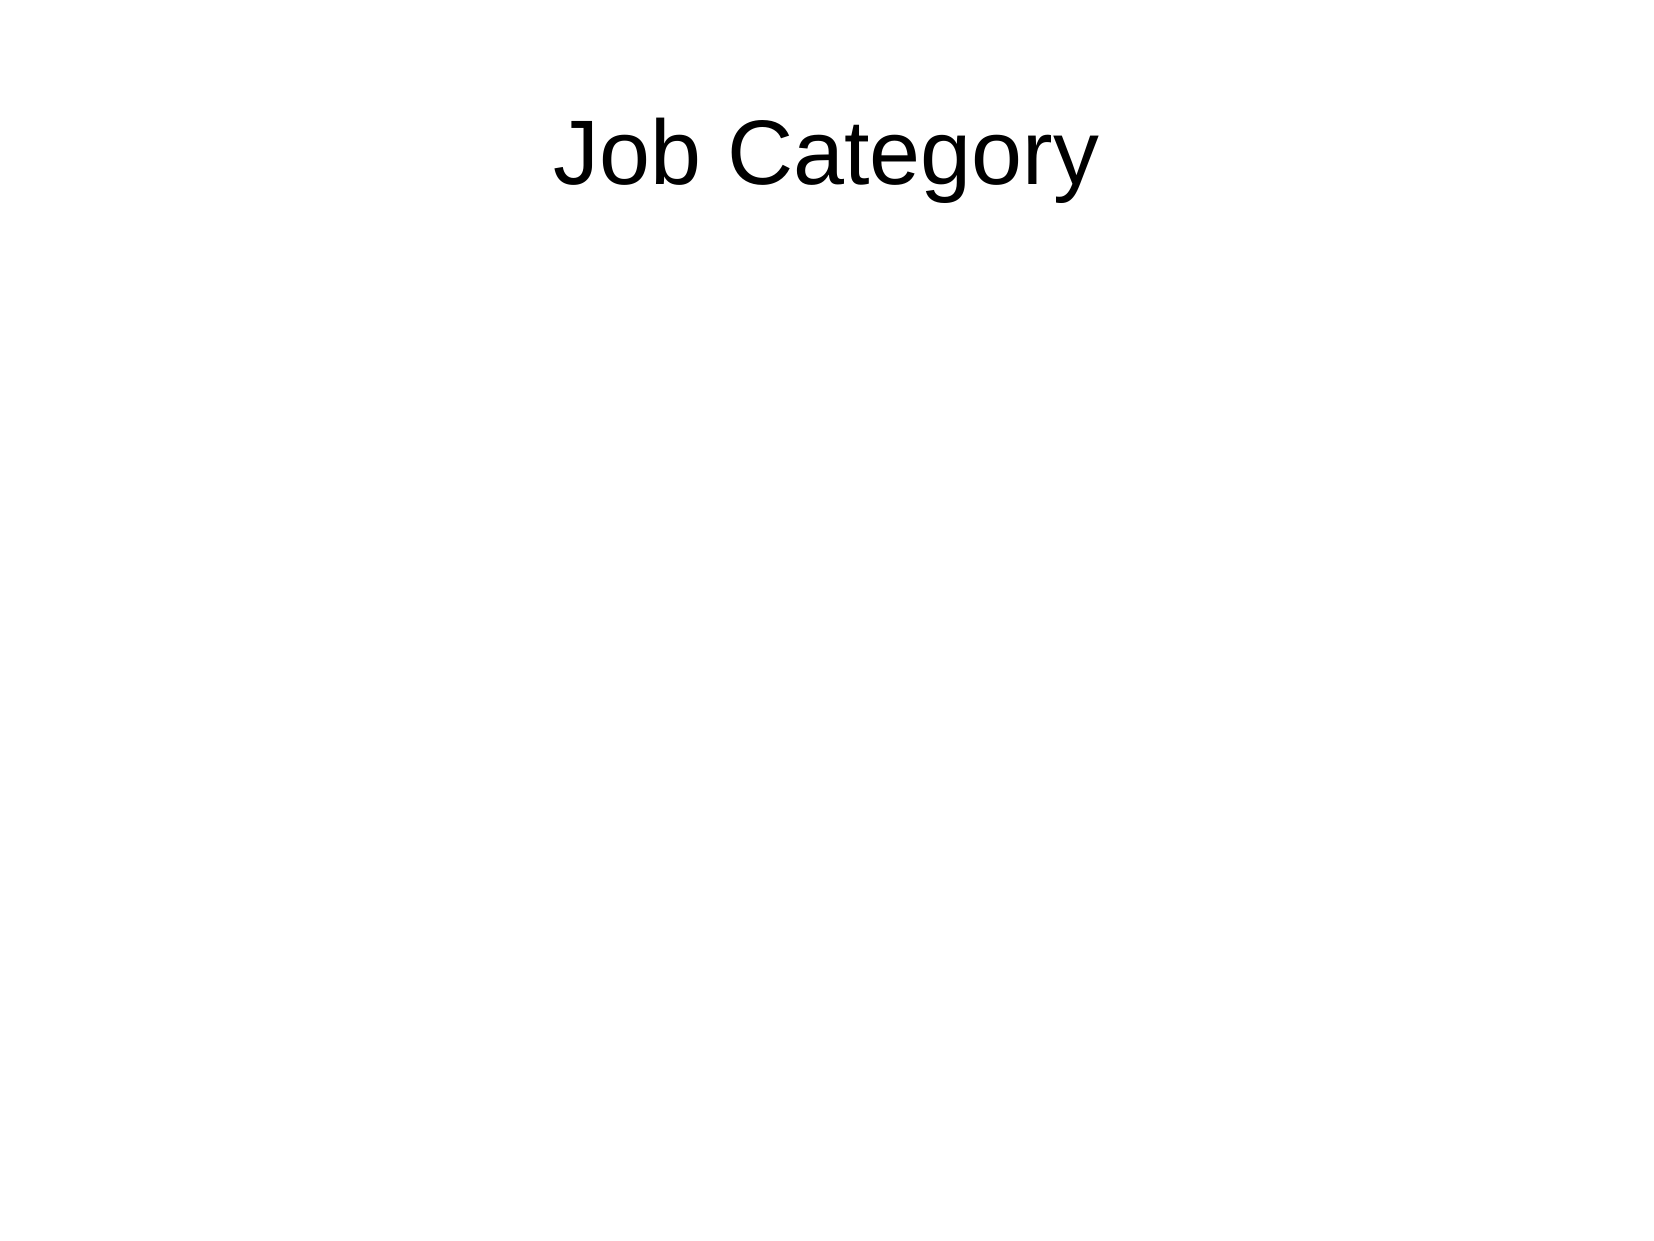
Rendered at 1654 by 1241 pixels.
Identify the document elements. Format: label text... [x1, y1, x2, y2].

title Job Category [82, 49, 1571, 257]
